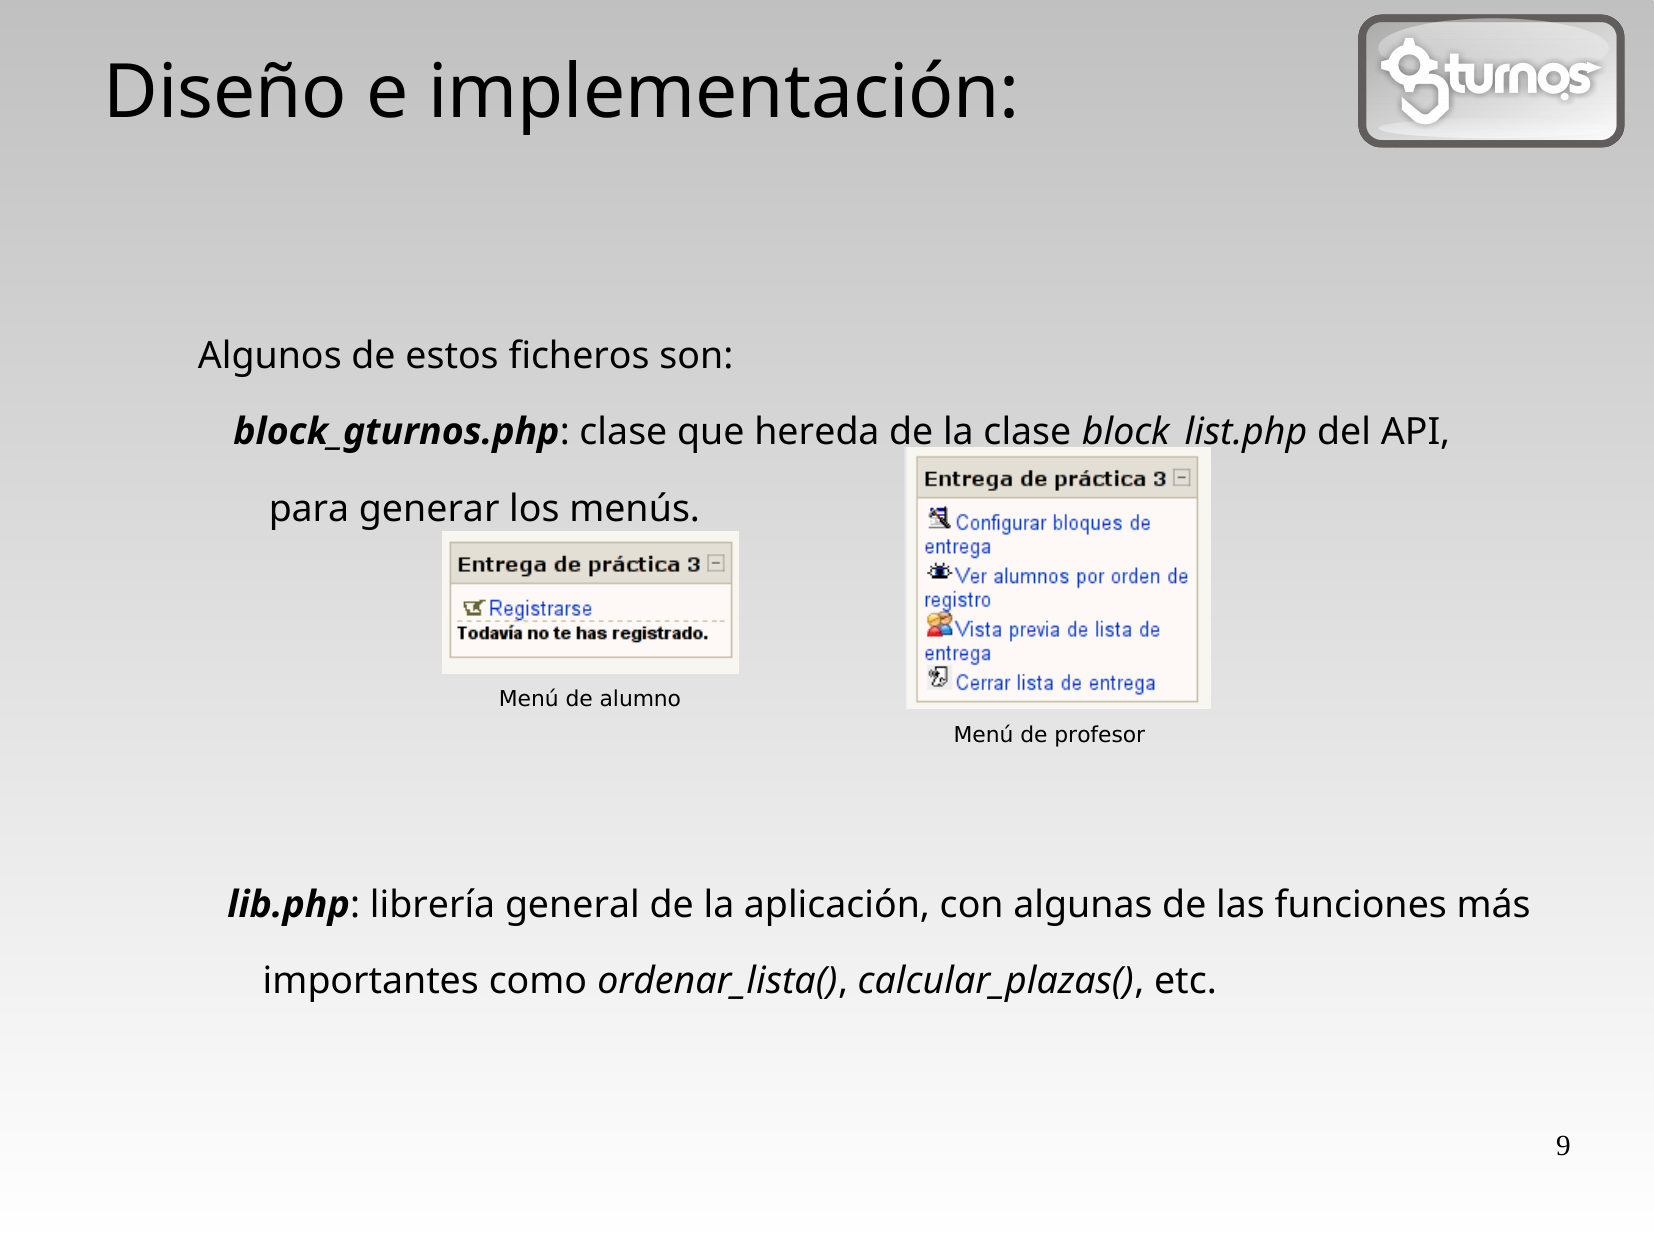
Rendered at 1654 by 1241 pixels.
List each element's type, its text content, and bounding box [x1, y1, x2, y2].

picture [904, 447, 1211, 709]
picture [442, 531, 739, 674]
text_box Menú de alumno [484, 679, 697, 720]
picture [1358, 14, 1625, 148]
text_box Diseño e implementación: [88, 29, 994, 132]
text_box Menú de profesor [938, 714, 1161, 755]
text_box lib.php: librería general de la aplicación, con algunas de las funciones más importantes como ordenar_lista(), calcular_plazas(), etc. [177, 844, 1565, 969]
text_box Algunos de estos ficheros son: block_gturnos.php: clase que hereda de la clase block_list.php del API, para generar los menús. [147, 295, 1536, 485]
